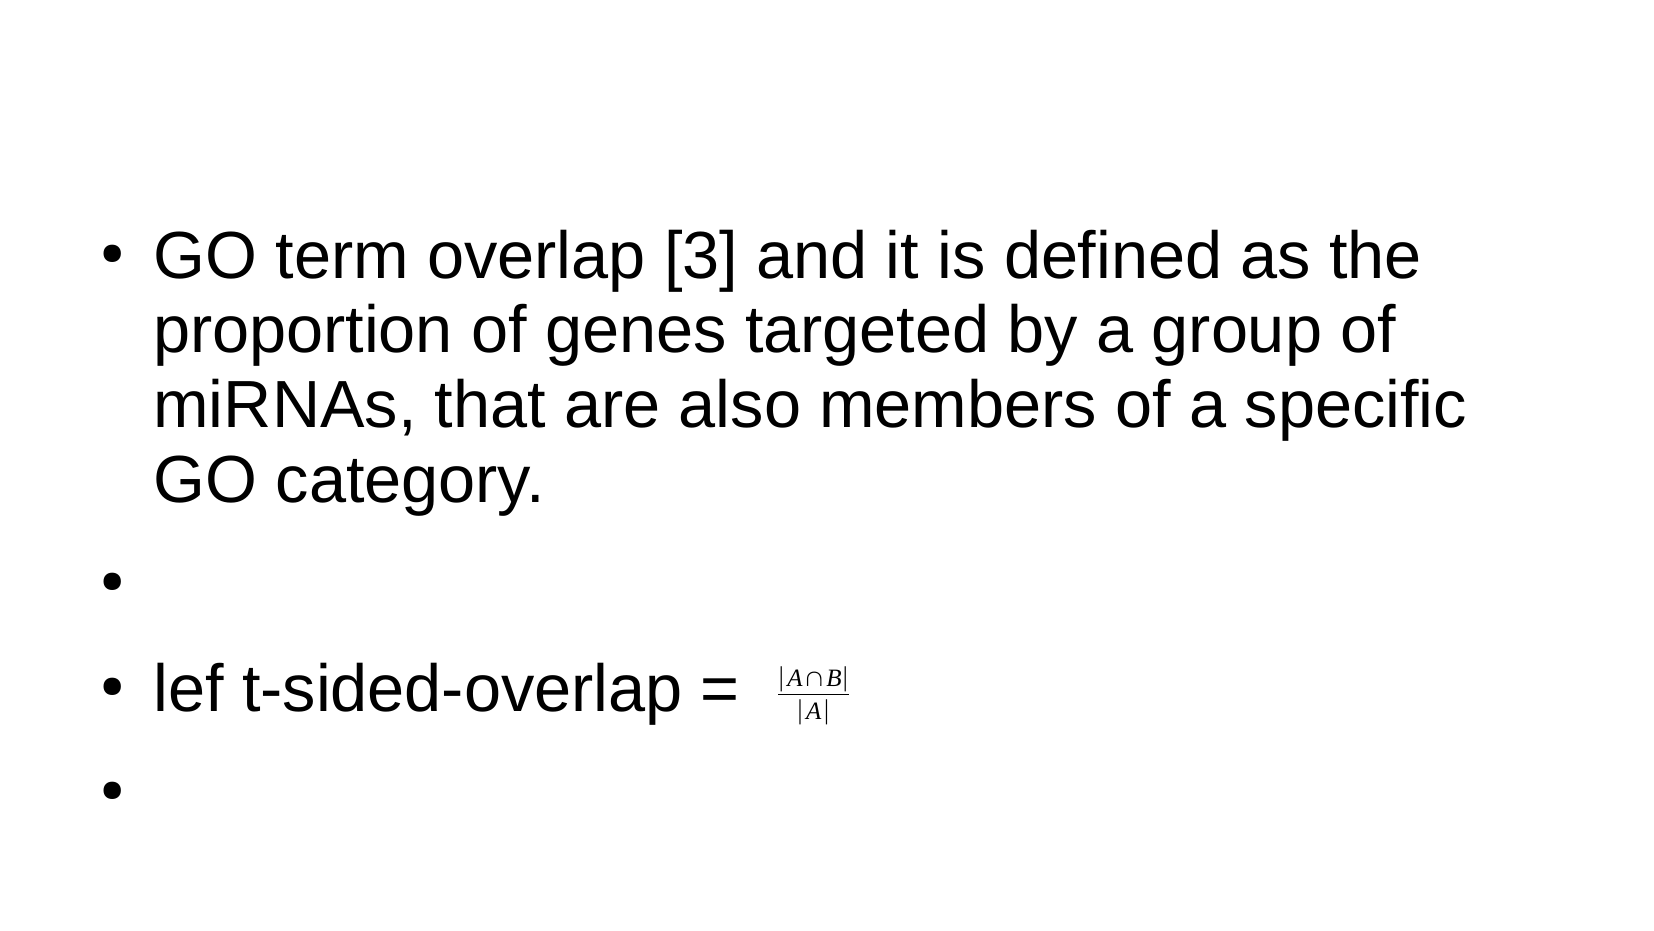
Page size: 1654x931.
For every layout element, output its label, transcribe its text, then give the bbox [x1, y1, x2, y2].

list GO term overlap [3] and it is defined as the proportion of genes targeted by a group of miRNAs, that are also members of a specific GO category. lef t-sided-overlap = [82, 217, 1571, 758]
chart [770, 664, 857, 727]
